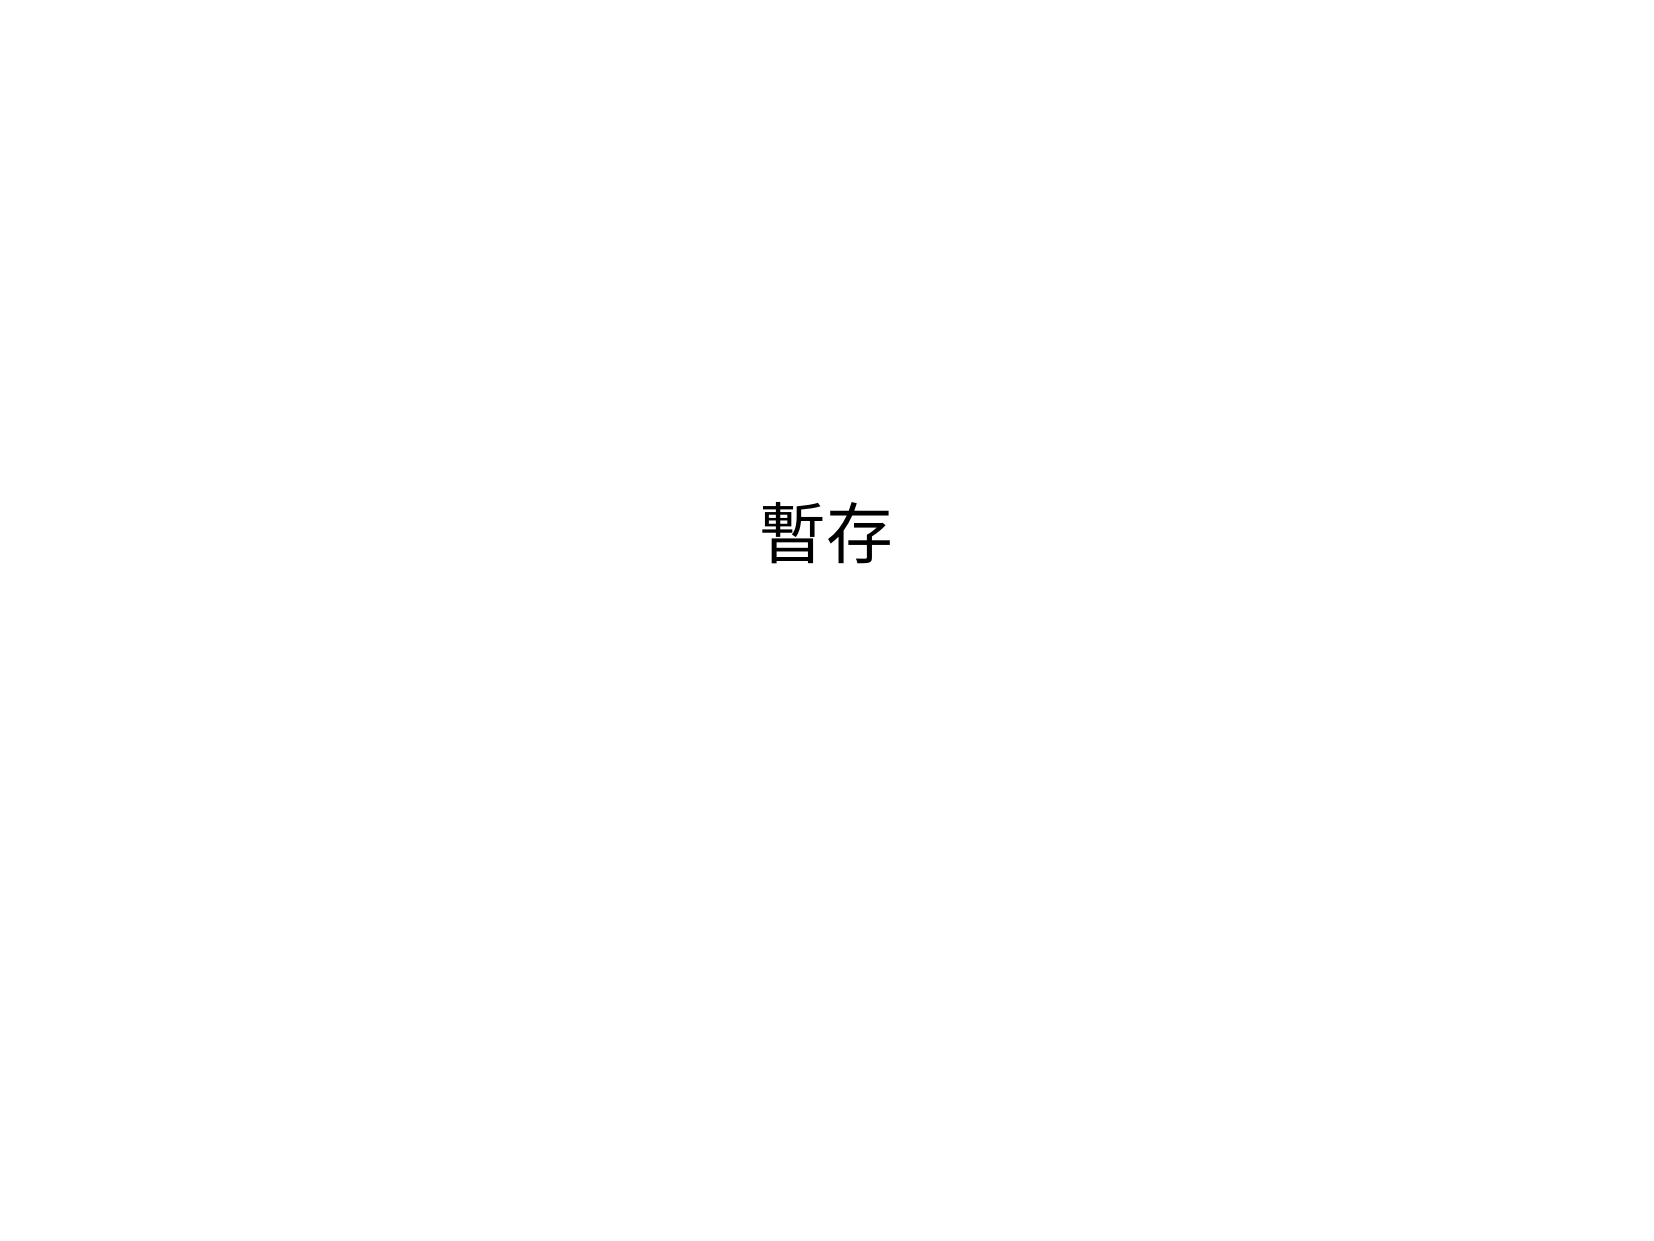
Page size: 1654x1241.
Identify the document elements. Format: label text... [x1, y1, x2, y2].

subtitle 暫存 [82, 49, 1571, 1010]
